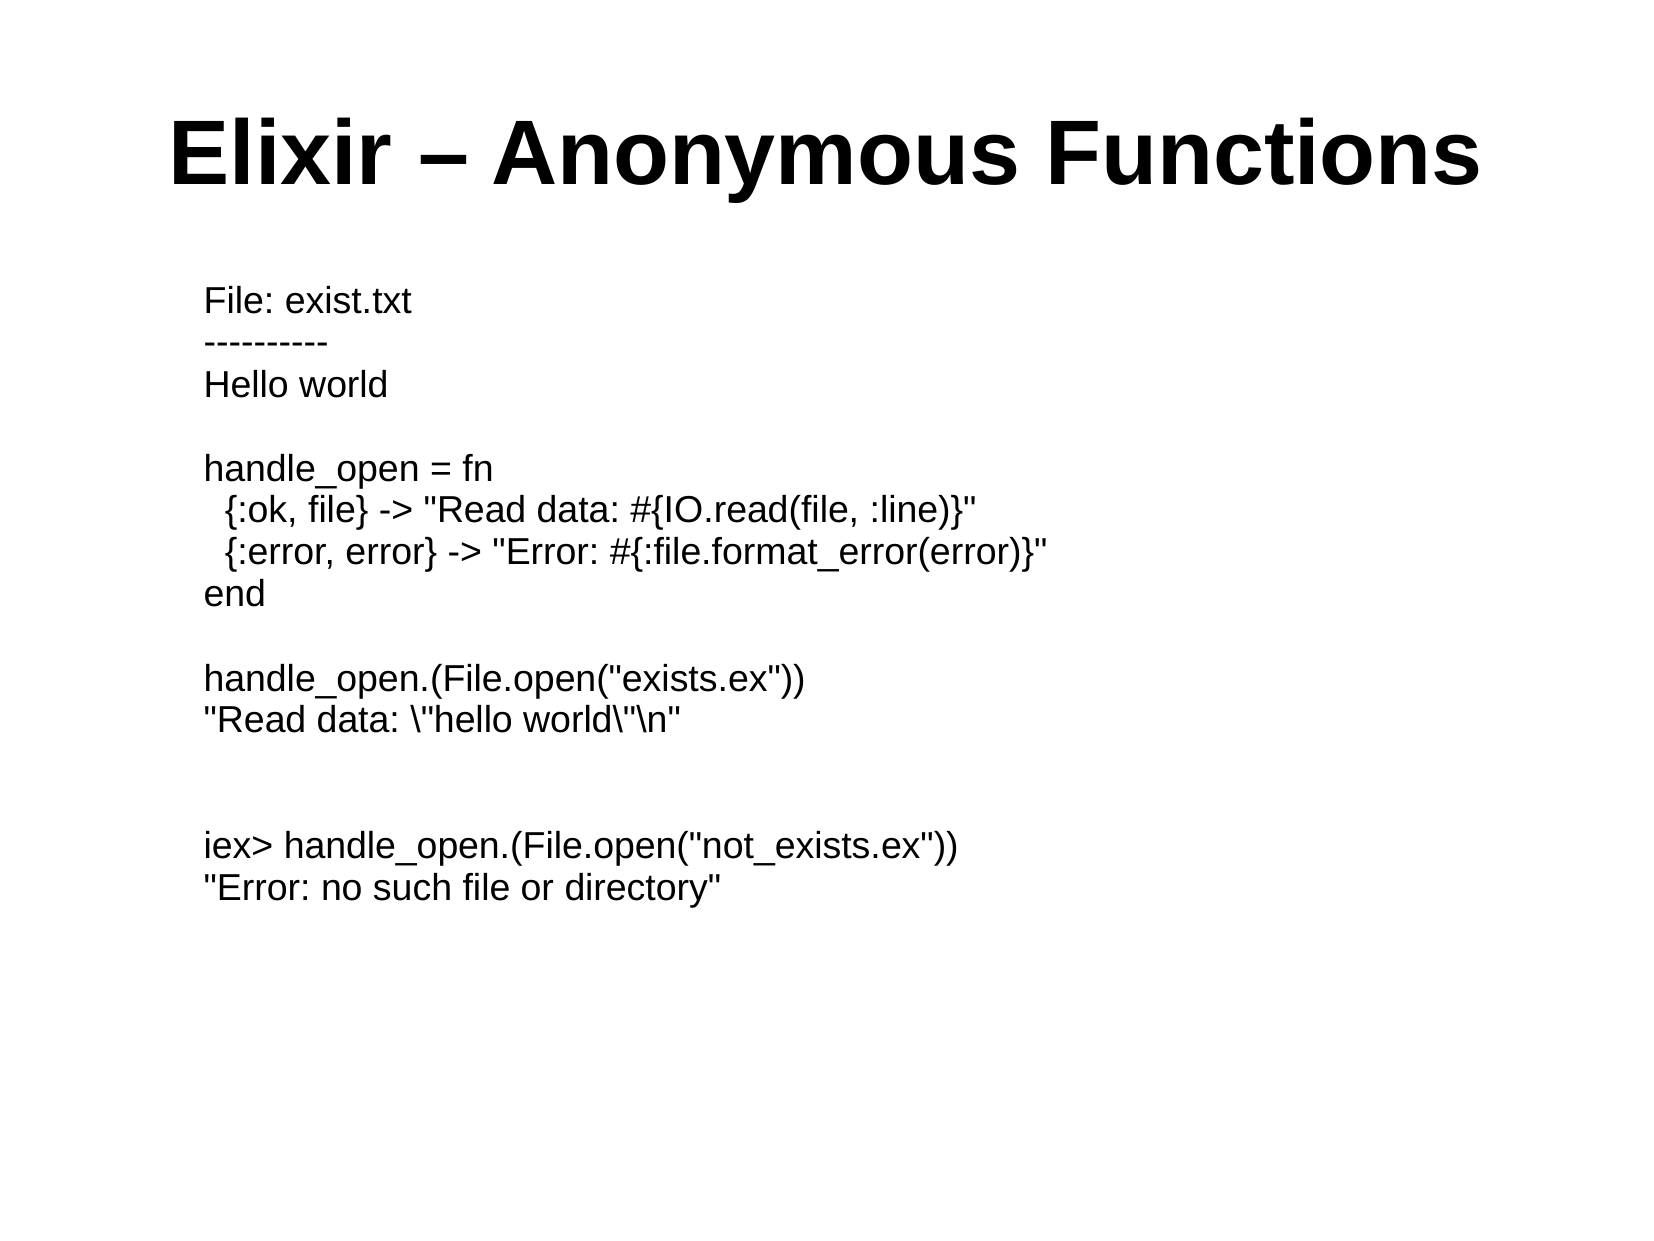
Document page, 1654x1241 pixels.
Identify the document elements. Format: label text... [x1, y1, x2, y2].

title Elixir – Anonymous Functions [82, 49, 1571, 257]
text_box File: exist.txt ---------- Hello world handle_open = fn {:ok, file} -> "Read data: #{IO.read(file, :line)}" {:error, error} -> "Error: #{:file.format_error(error)}" end handle_open.(File.open("exists.ex")) "Read data: \"hello world\"\n" iex> handle_open.(File.open("not_exists.ex")) "Error: no such file or directory" [188, 271, 1418, 1001]
